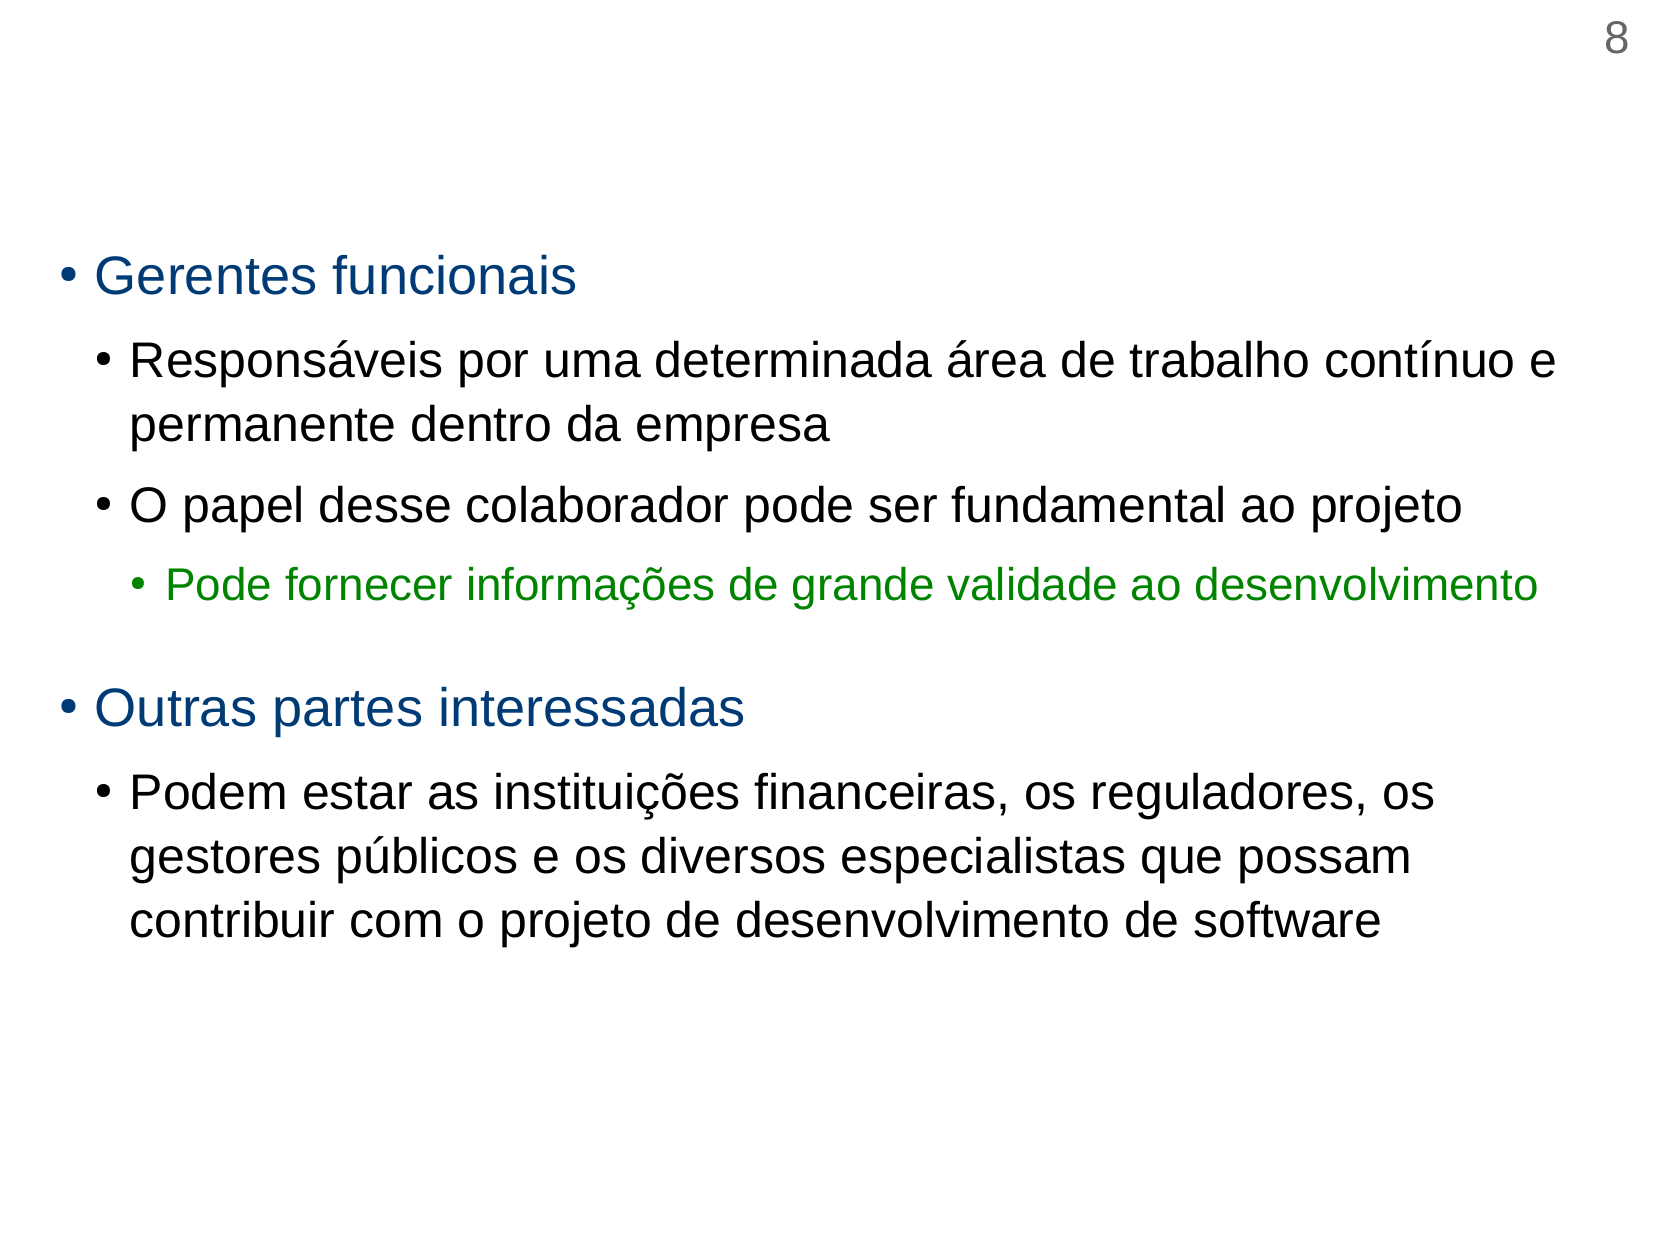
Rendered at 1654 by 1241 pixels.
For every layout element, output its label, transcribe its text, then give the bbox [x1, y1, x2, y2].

list Gerentes funcionais Responsáveis por uma determinada área de trabalho contínuo e permanente dentro da empresa O papel desse colaborador pode ser fundamental ao projeto Pode fornecer informações de grande validade ao desenvolvimento Outras partes interessadas Podem estar as instituições financeiras, os reguladores, os gestores públicos e os diversos especialistas que possam contribuir com o projeto de desenvolvimento de software [59, 236, 1595, 1211]
